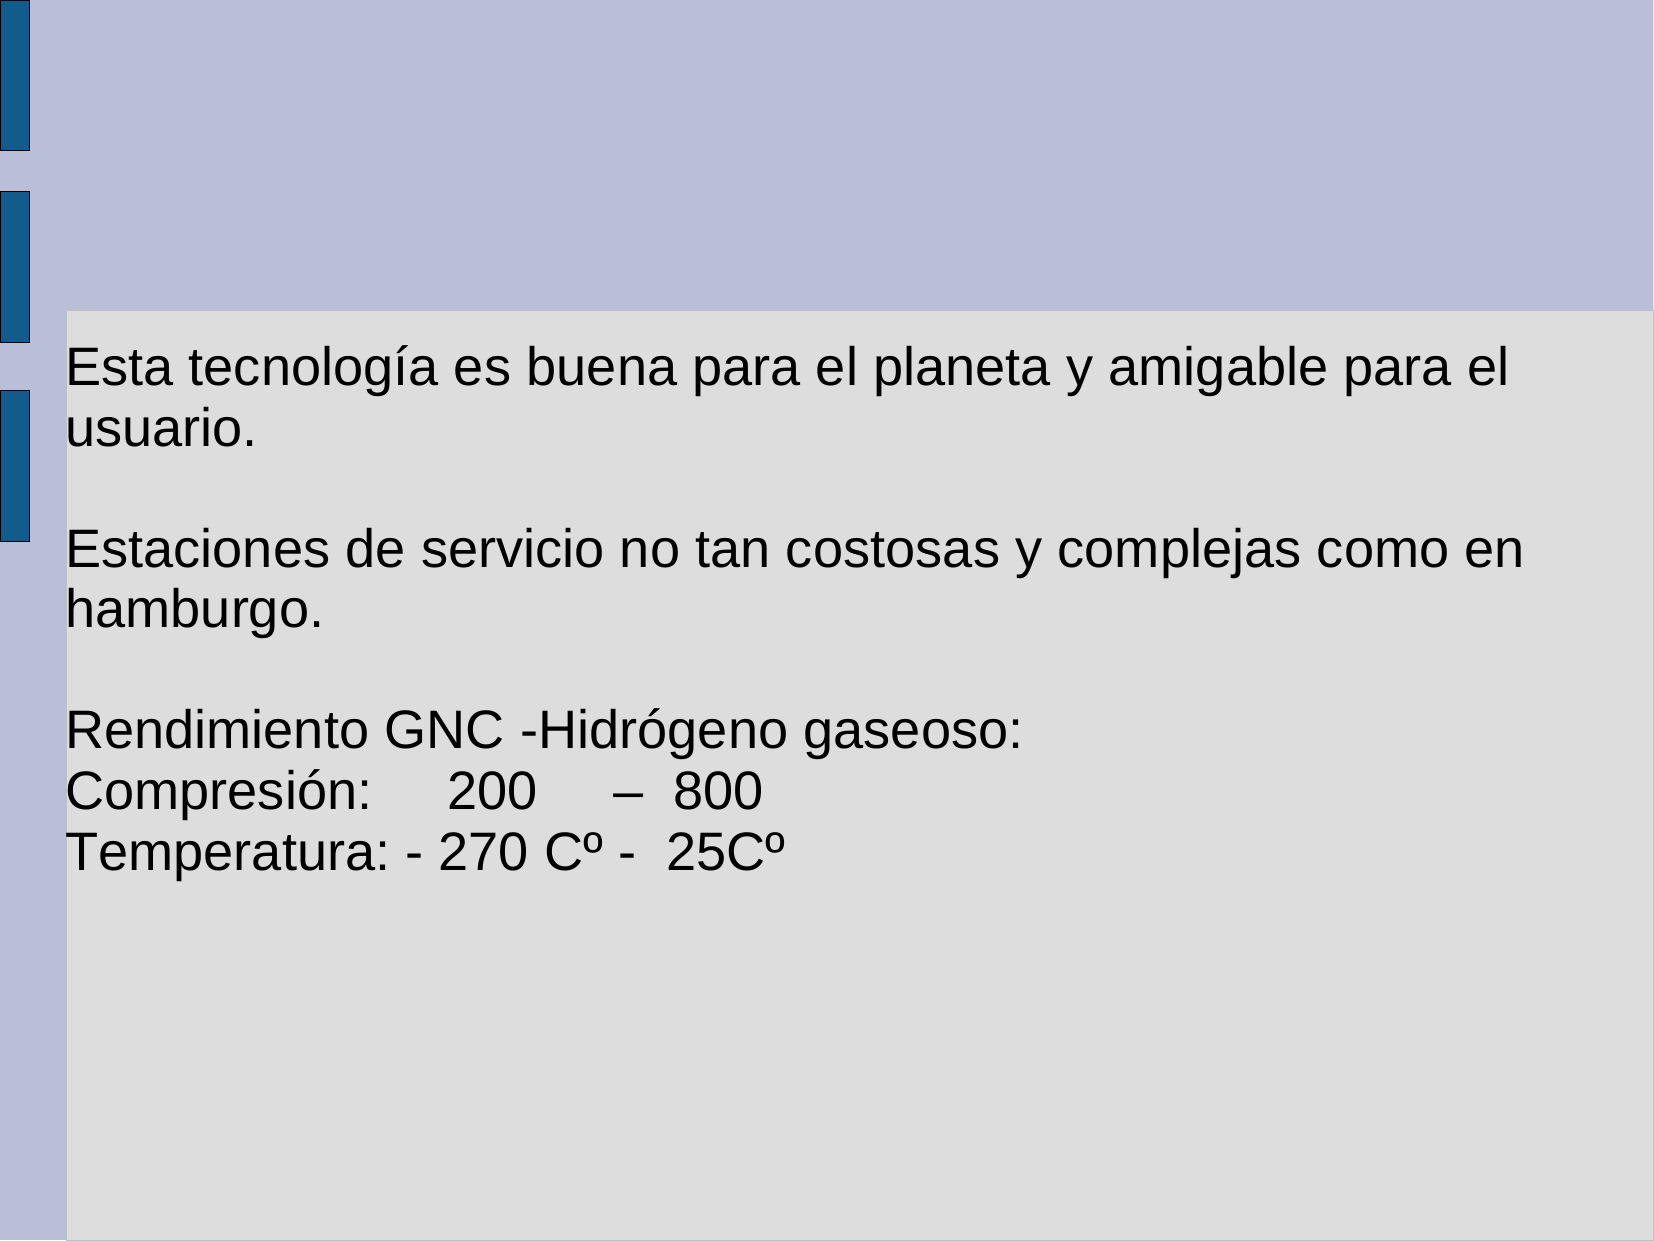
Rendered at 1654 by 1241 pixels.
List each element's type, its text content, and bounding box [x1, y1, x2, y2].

subtitle Esta tecnología es buena para el planeta y amigable para el usuario. Estaciones de servicio no tan costosas y complejas como en hamburgo. Rendimiento GNC -Hidrógeno gaseoso: Compresión: 200 – 800 Temperatura: - 270 Cº - 25Cº [64, 177, 1654, 1162]
